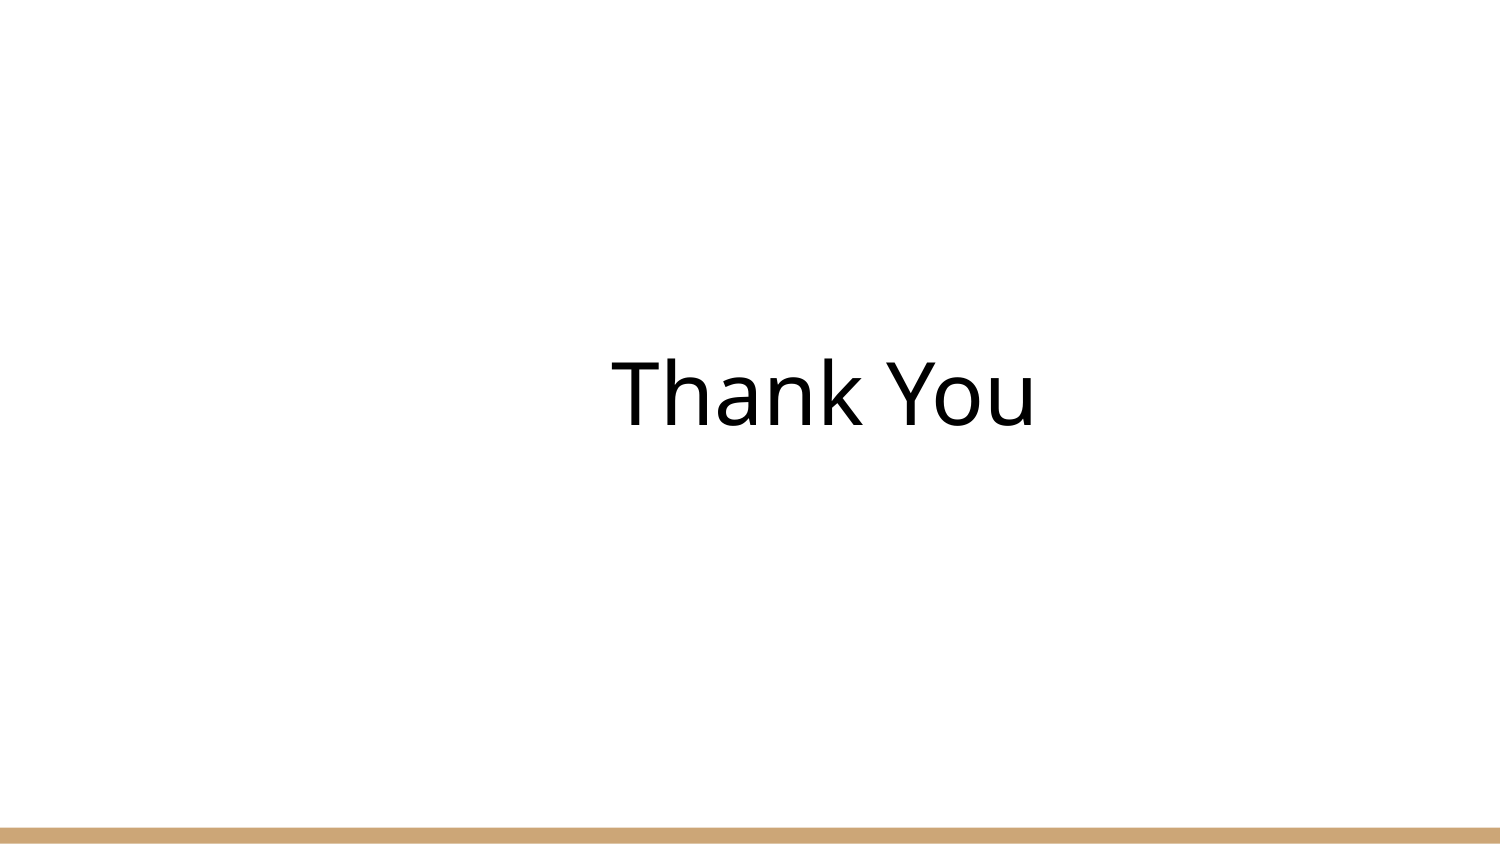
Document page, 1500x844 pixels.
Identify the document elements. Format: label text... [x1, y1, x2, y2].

title Thank You [71, 321, 1470, 459]
